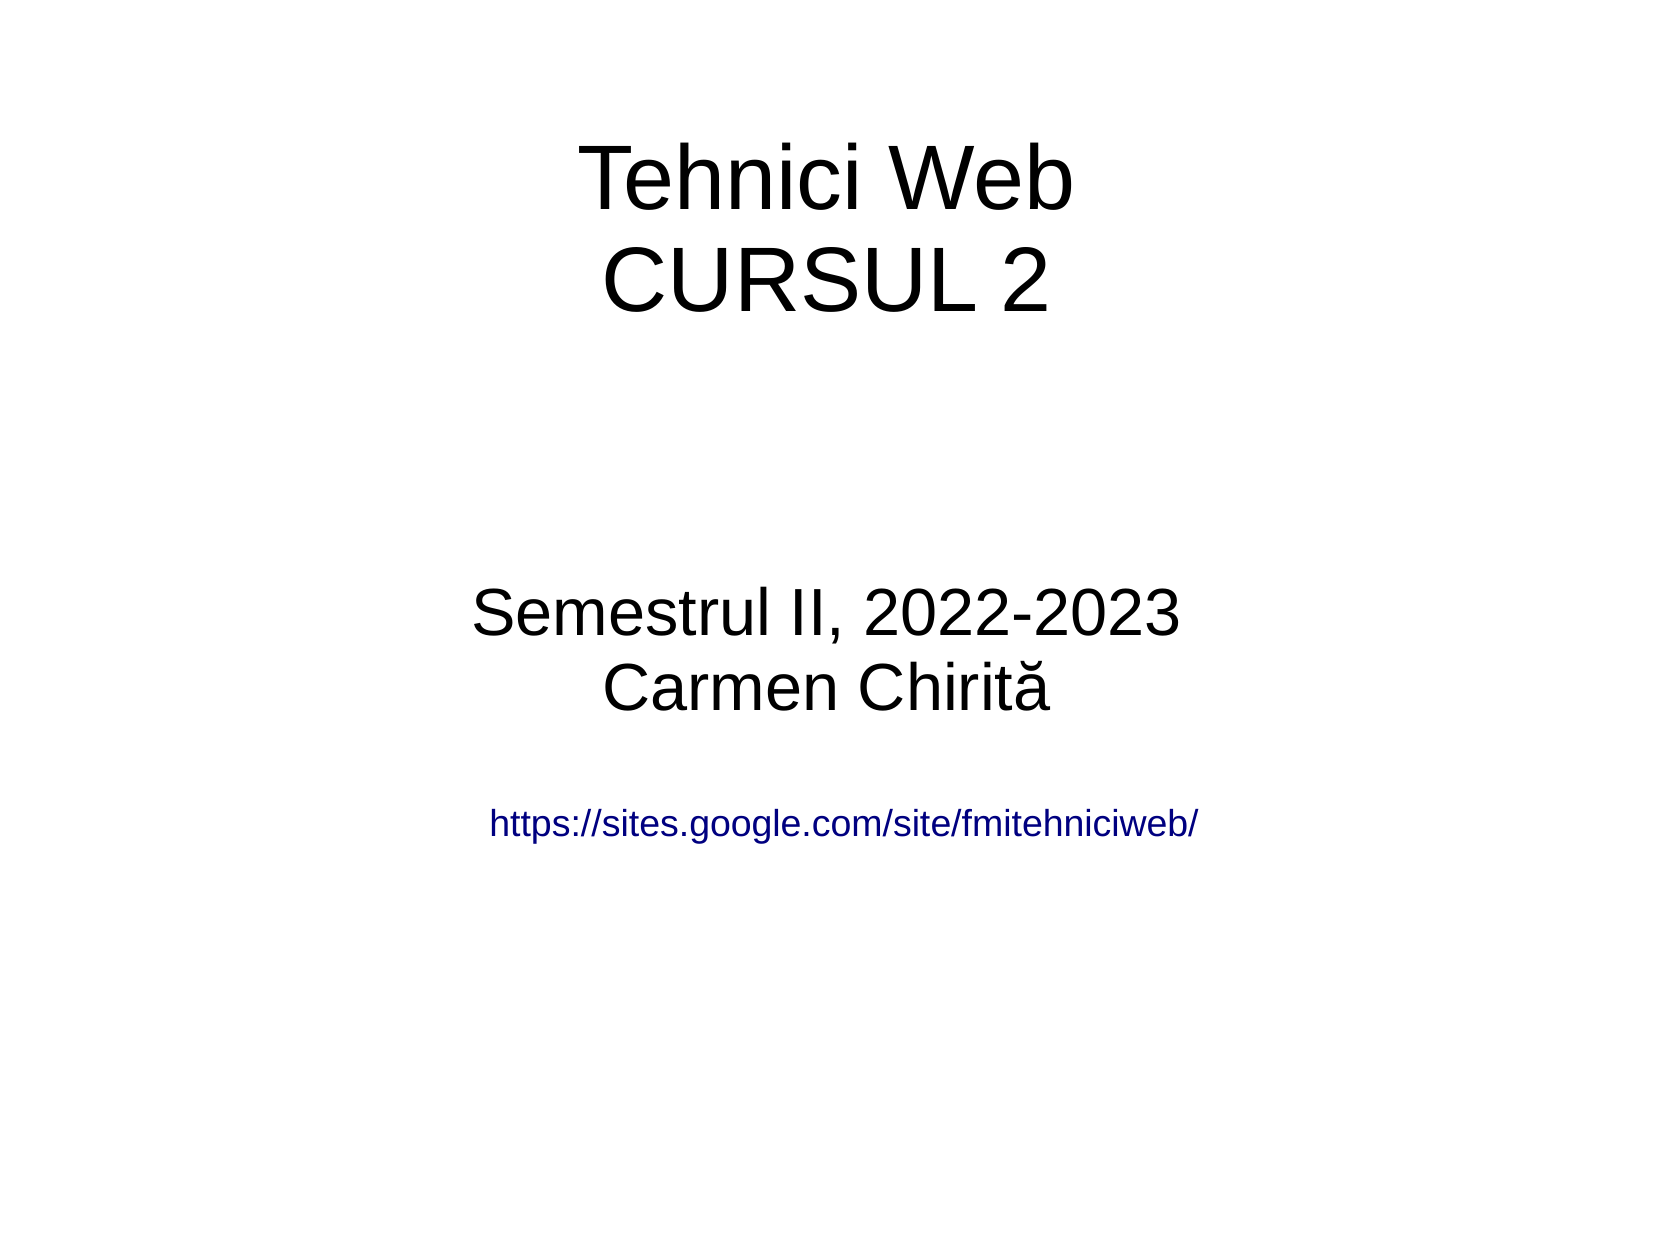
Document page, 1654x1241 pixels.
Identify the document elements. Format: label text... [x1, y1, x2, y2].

subtitle Semestrul II, 2022-2023 Carmen Chirită [82, 290, 1571, 1010]
title Tehnici Web CURSUL 2 [82, 126, 1571, 290]
text_box https://sites.google.com/site/fmitehniciweb/ [474, 794, 1353, 865]
